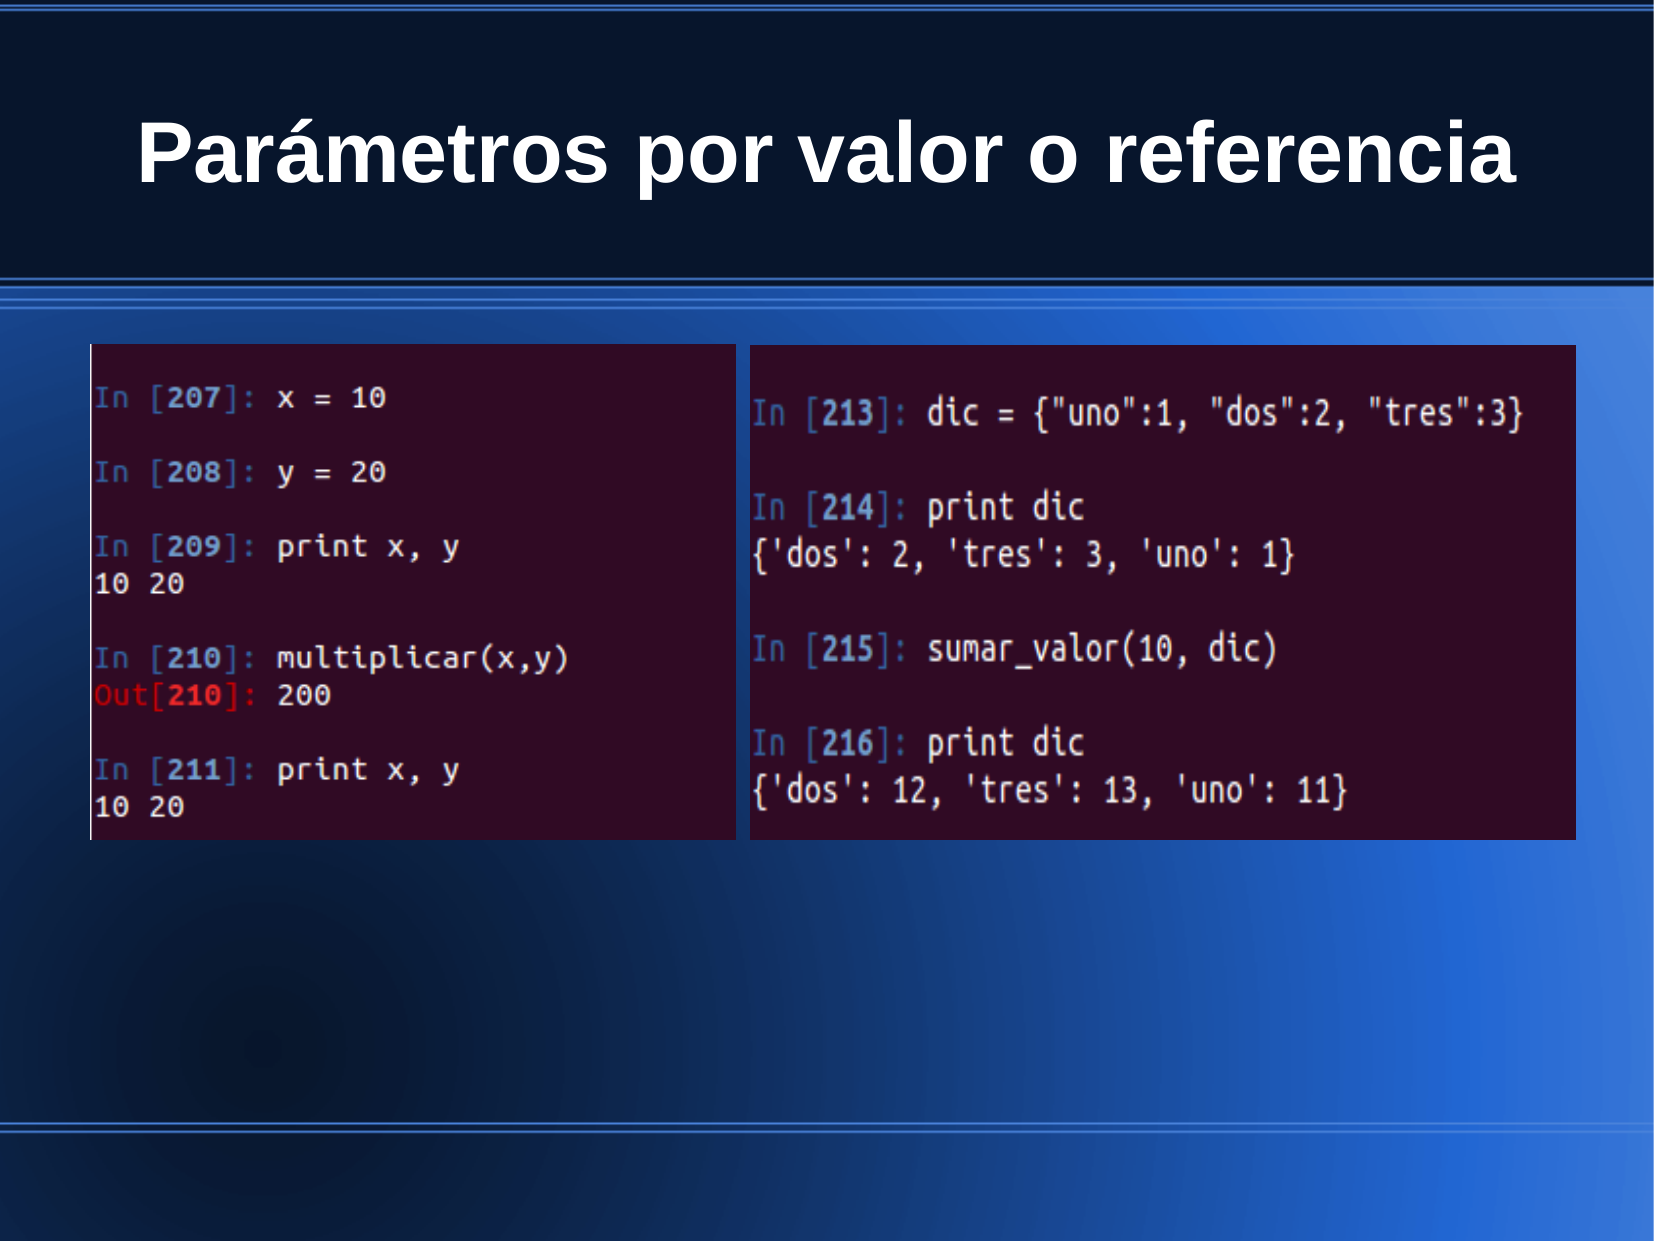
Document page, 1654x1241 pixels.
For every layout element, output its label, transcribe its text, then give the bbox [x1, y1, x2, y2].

picture [0, 0, 1654, 1241]
title Parámetros por valor o referencia [82, 49, 1571, 257]
